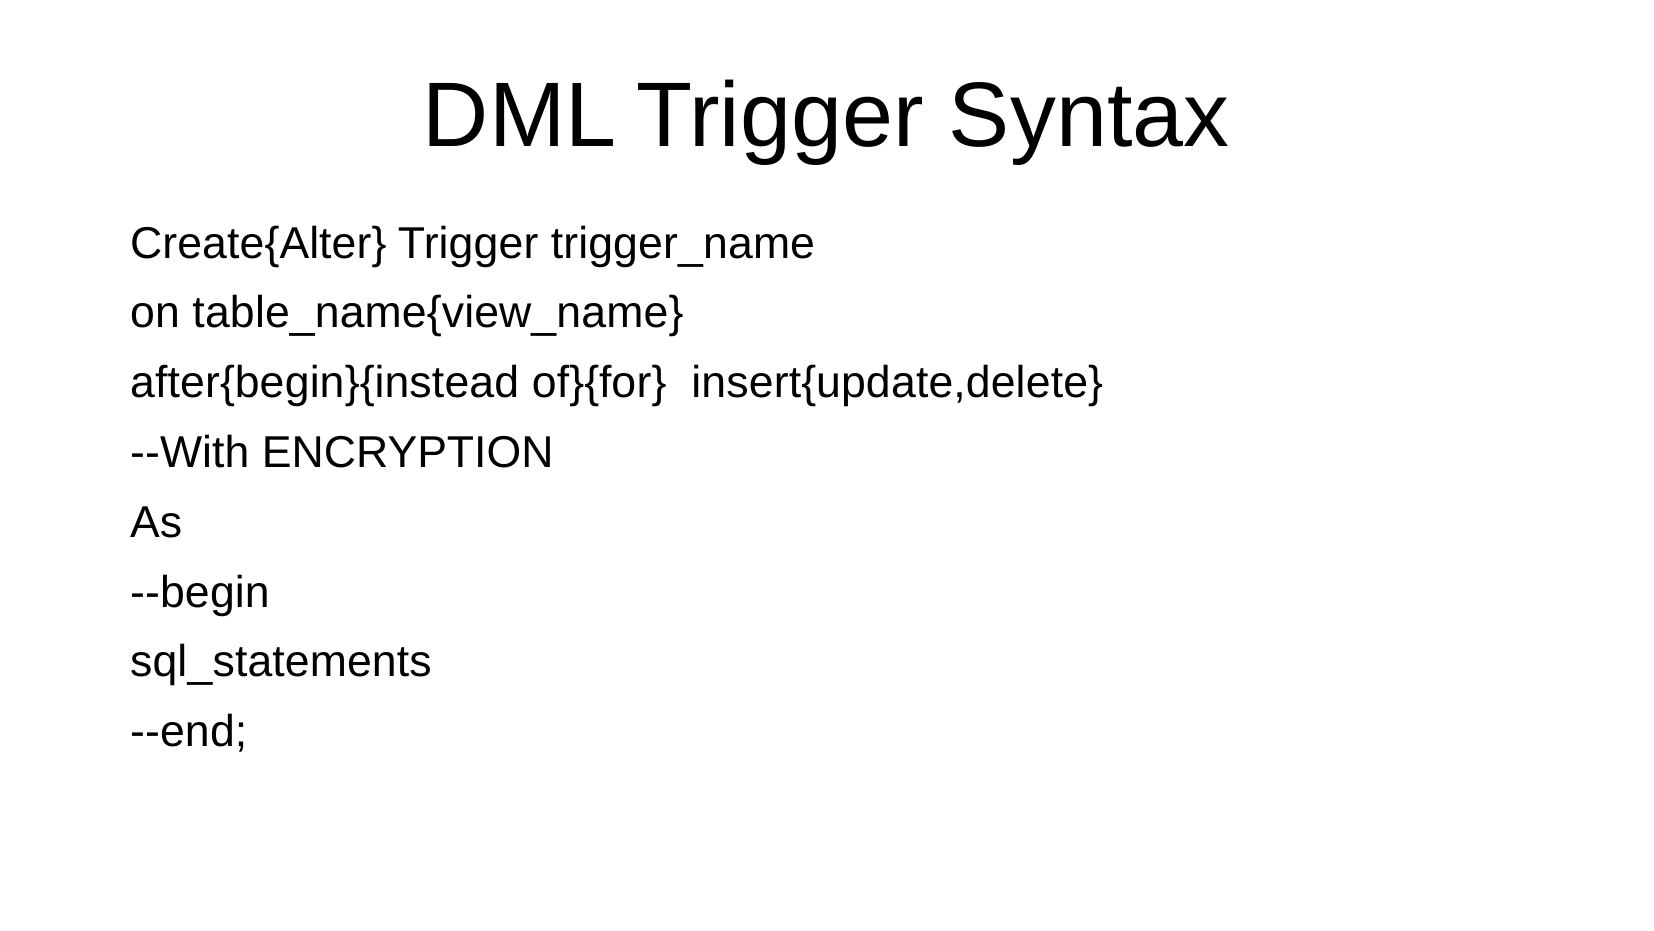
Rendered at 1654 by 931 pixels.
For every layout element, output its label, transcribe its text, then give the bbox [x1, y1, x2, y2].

title DML Trigger Syntax [82, 37, 1571, 193]
list Create{Alter} Trigger trigger_name on table_name{view_name} after{begin}{instead of}{for} insert{update,delete} --With ENCRYPTION As --begin sql_statements --end; [82, 217, 1506, 758]
